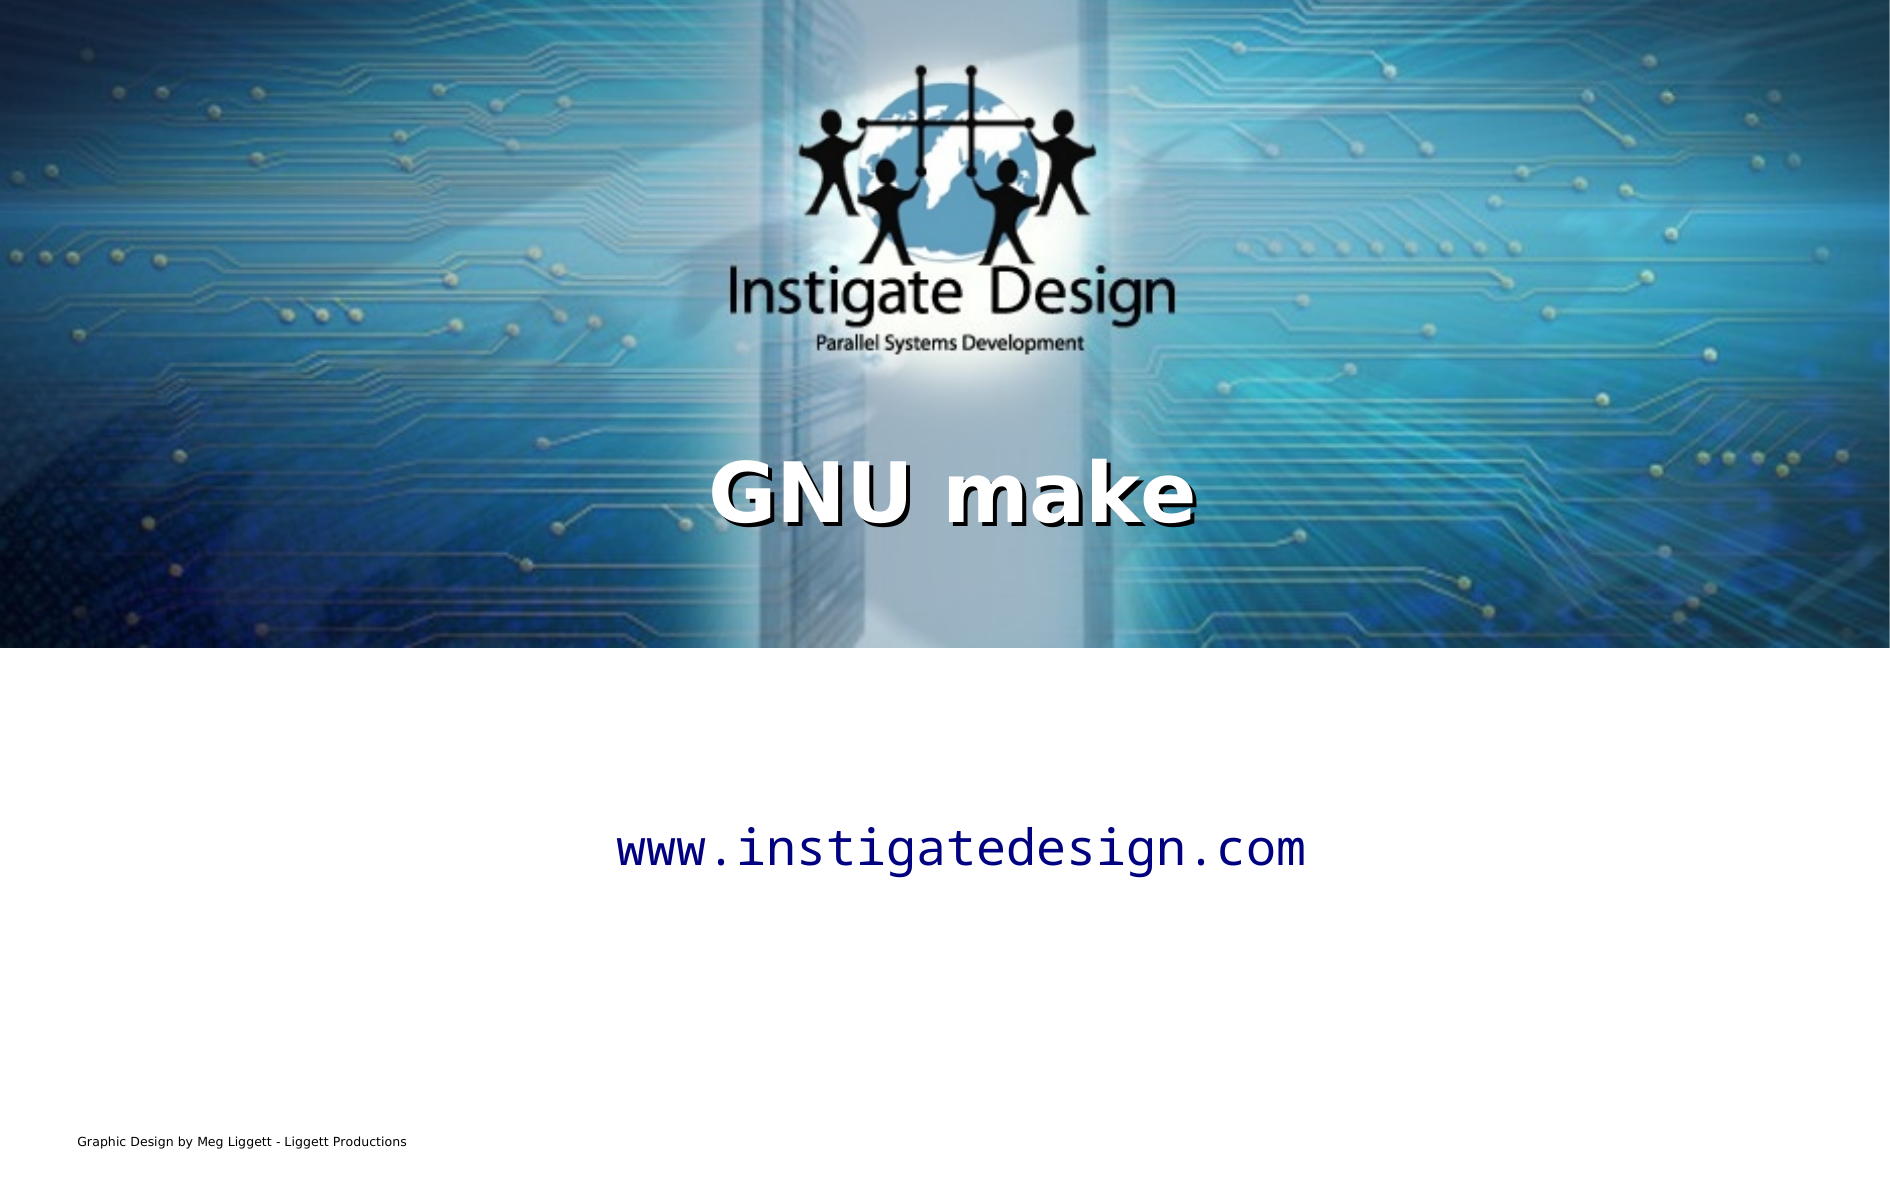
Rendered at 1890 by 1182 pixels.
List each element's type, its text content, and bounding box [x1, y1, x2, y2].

picture [0, 0, 1890, 648]
subtitle www.instigatedesign.com [300, 809, 1623, 928]
title GNU make [150, 444, 1757, 601]
